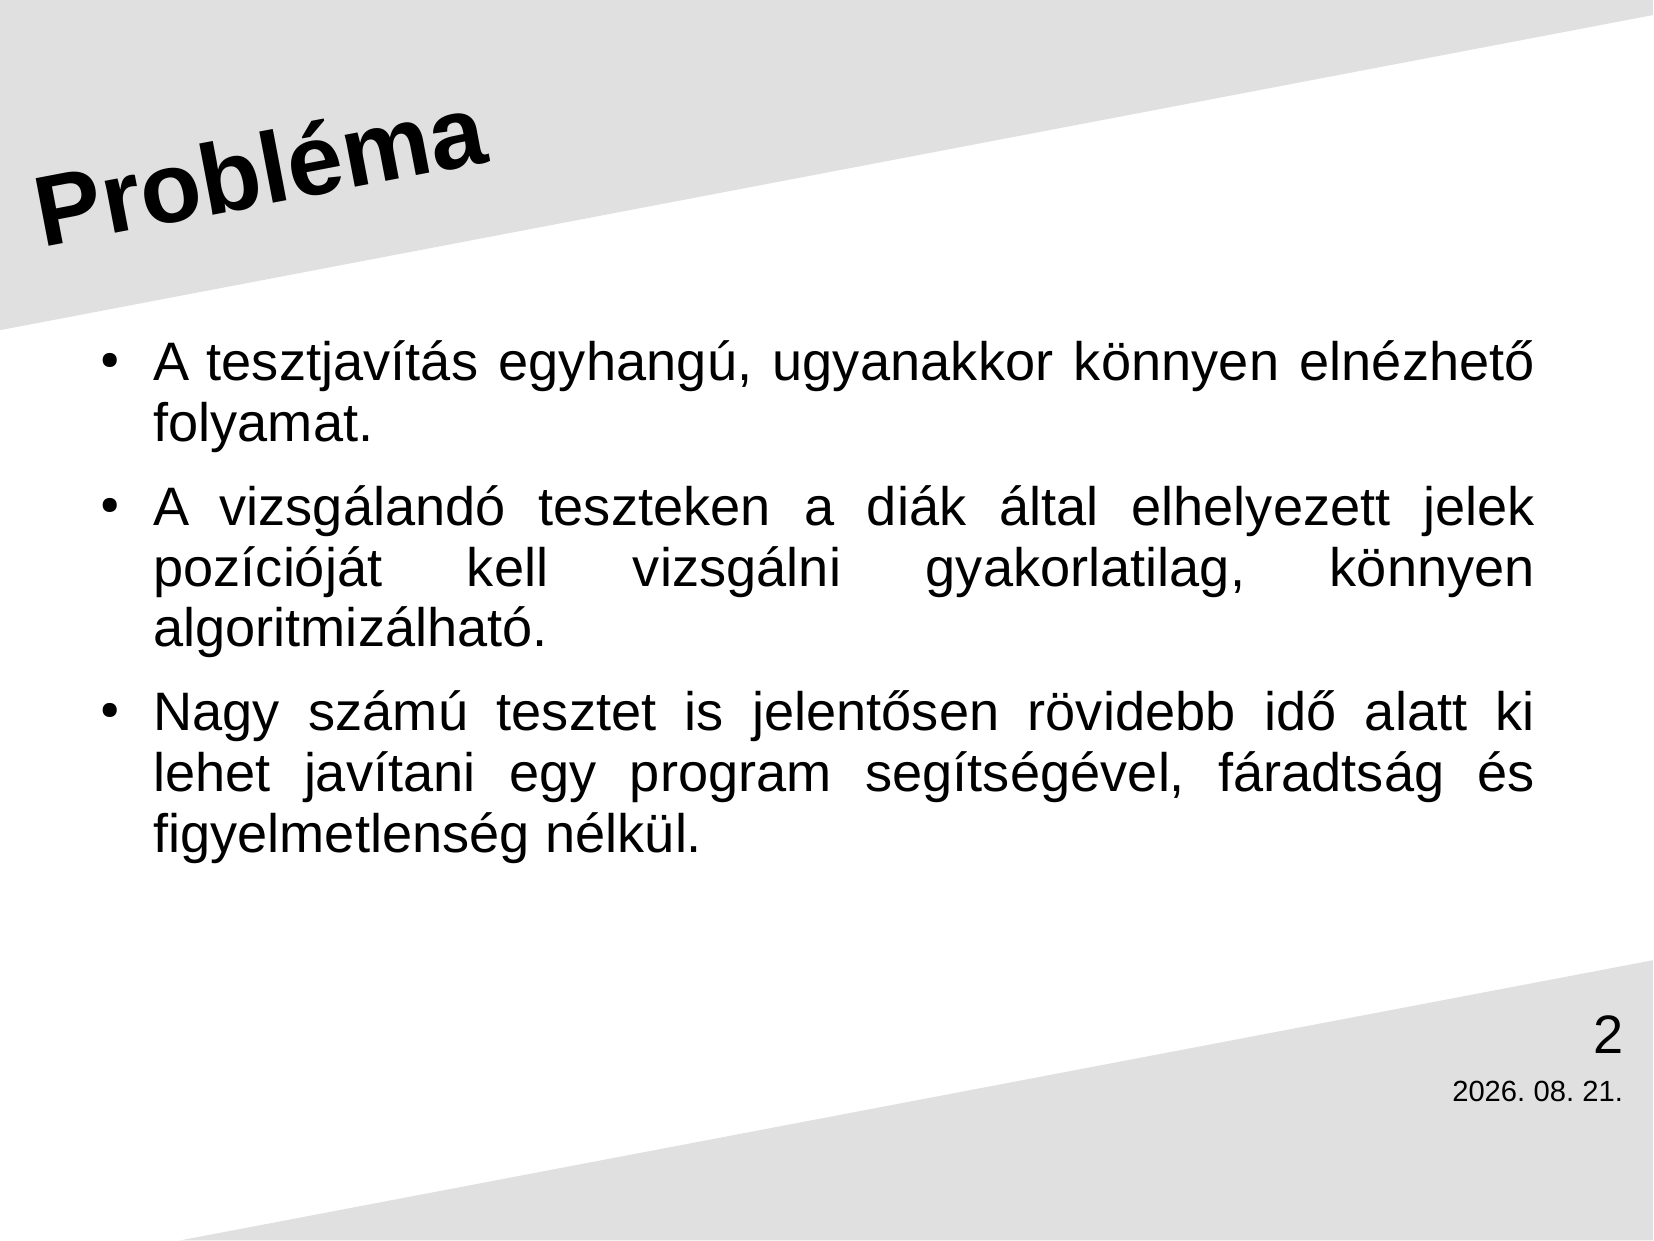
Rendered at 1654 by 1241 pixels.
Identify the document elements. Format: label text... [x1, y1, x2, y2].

list A tesztjavítás egyhangú, ugyanakkor könnyen elnézhető folyamat. A vizsgálandó teszteken a diák által elhelyezett jelek pozícióját kell vizsgálni gyakorlatilag, könnyen algoritmizálható. Nagy számú tesztet is jelentősen rövidebb idő alatt ki lehet javítani egy program segítségével, fáradtság és figyelmetlenség nélkül. [82, 331, 1538, 1052]
title Probléma [16, 0, 1518, 315]
